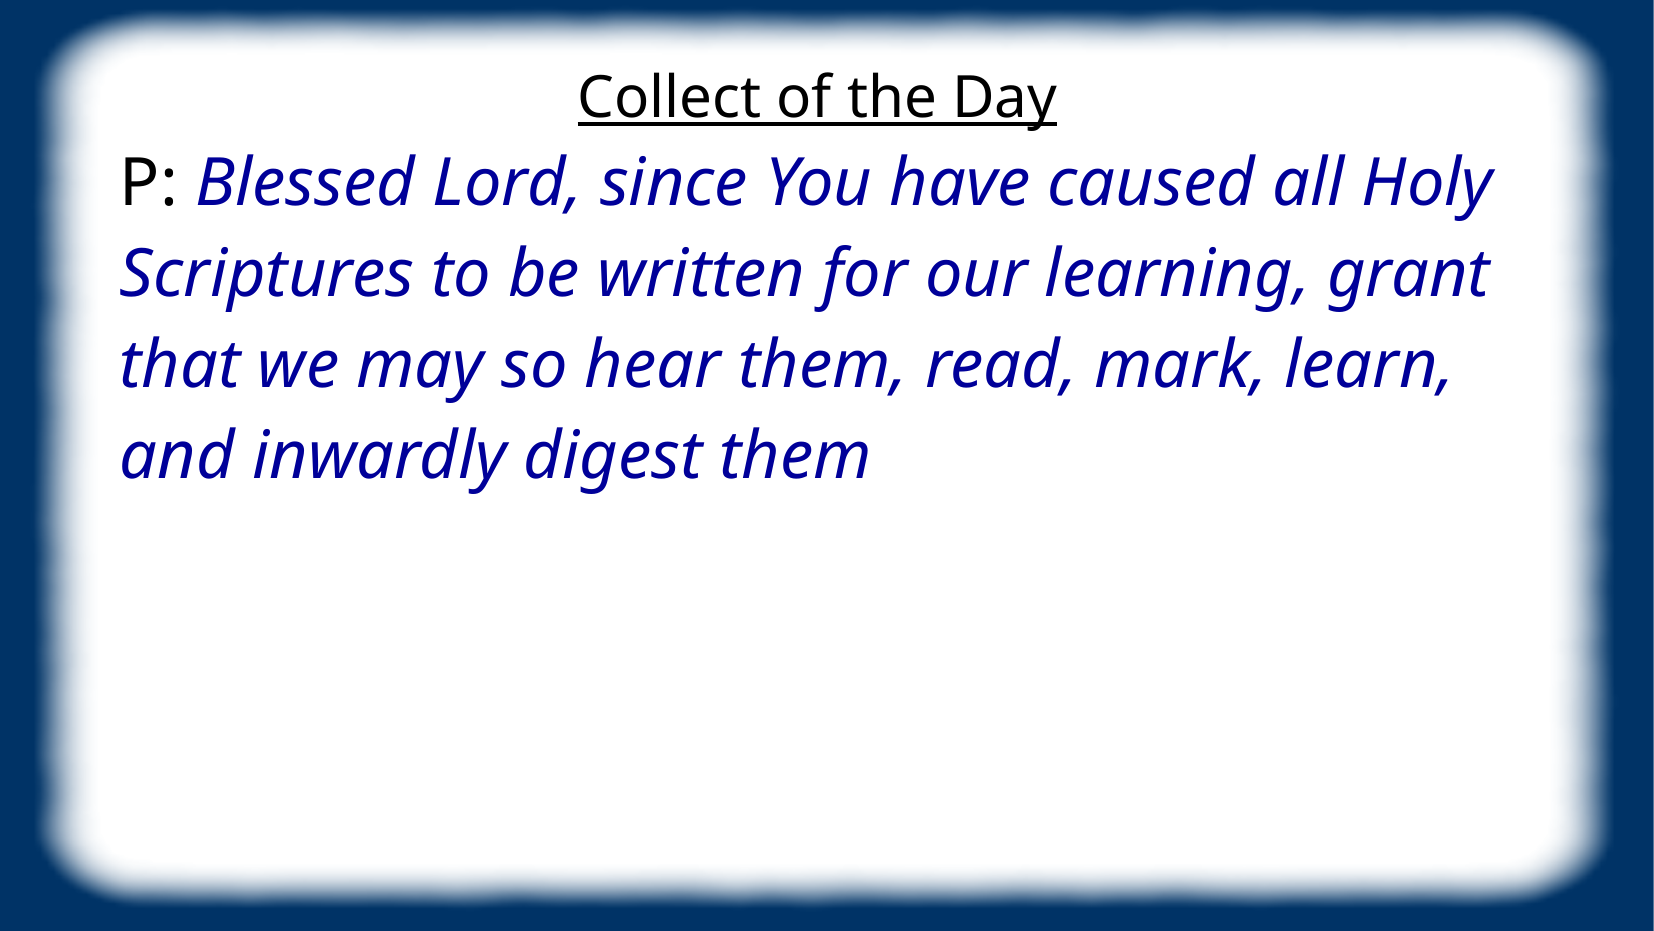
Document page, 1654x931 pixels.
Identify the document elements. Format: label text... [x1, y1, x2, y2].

picture [0, 0, 1654, 931]
text_box Collect of the Day P: Blessed Lord, since You have caused all Holy Scriptures to be written for our learning, grant that we may so hear them, read, mark, learn, and inwardly digest them [105, 47, 1531, 496]
